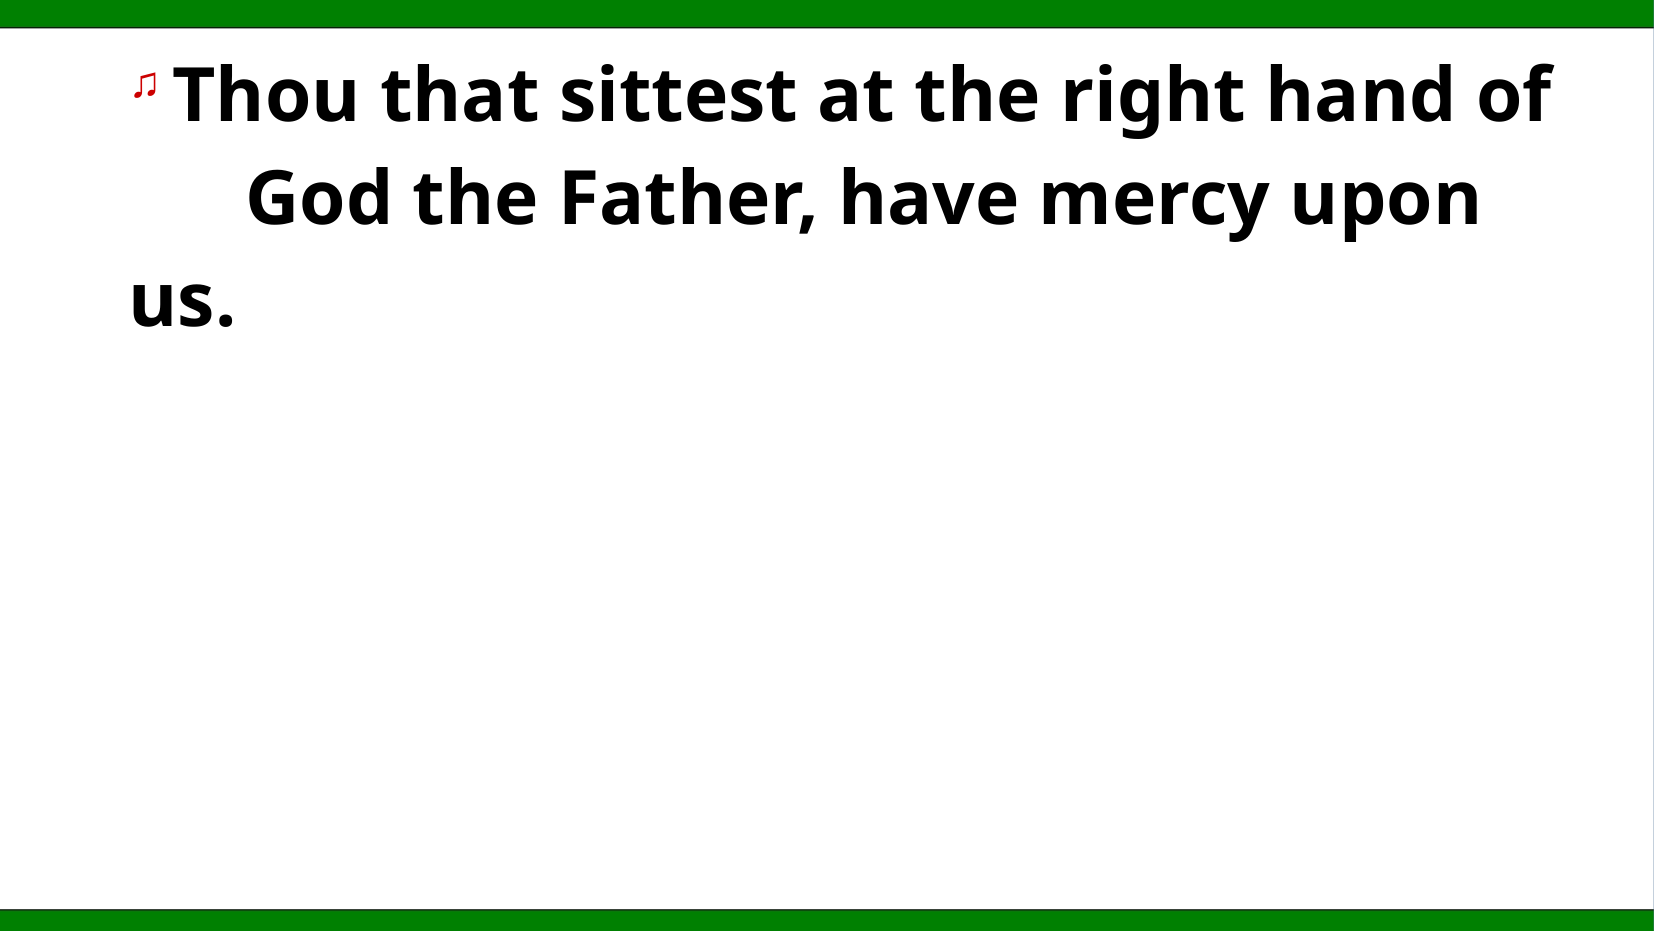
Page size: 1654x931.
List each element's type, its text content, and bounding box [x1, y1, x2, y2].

picture [0, 0, 1654, 931]
text_box ♫ Thou that sittest at the right hand of God the Father, have mercy upon us. [76, 34, 1577, 328]
